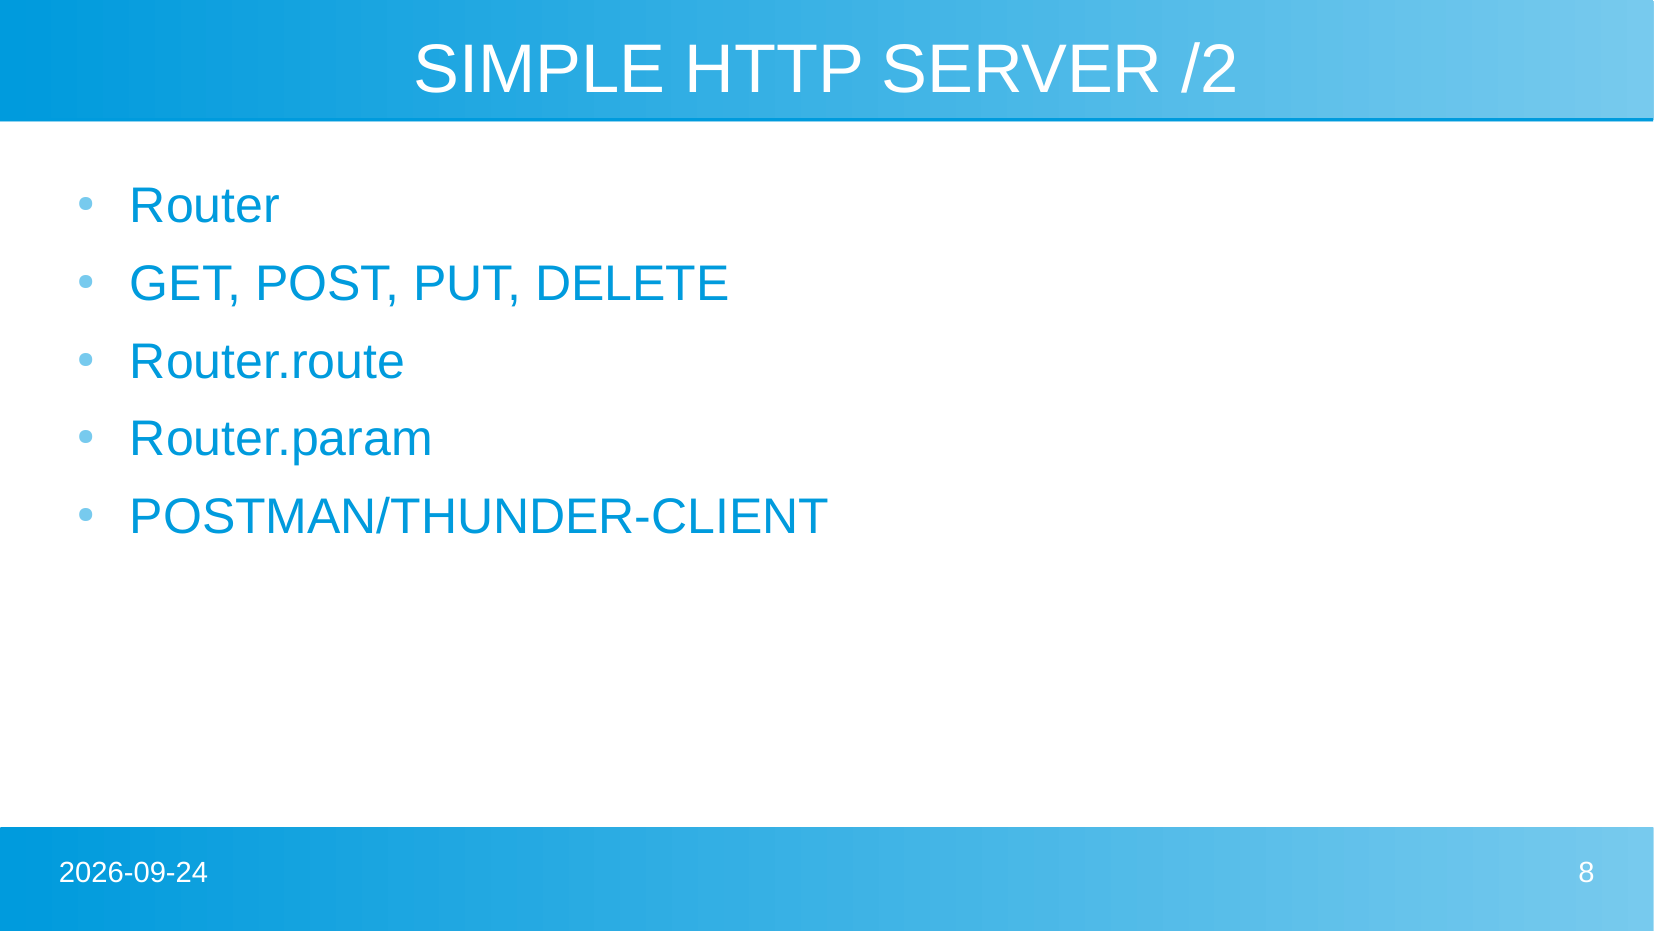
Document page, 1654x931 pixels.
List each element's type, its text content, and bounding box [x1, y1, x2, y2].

title SIMPLE HTTP SERVER /2 [59, 29, 1595, 108]
list Router GET, POST, PUT, DELETE Router.route Router.param POSTMAN/THUNDER-CLIENT [59, 177, 1595, 768]
